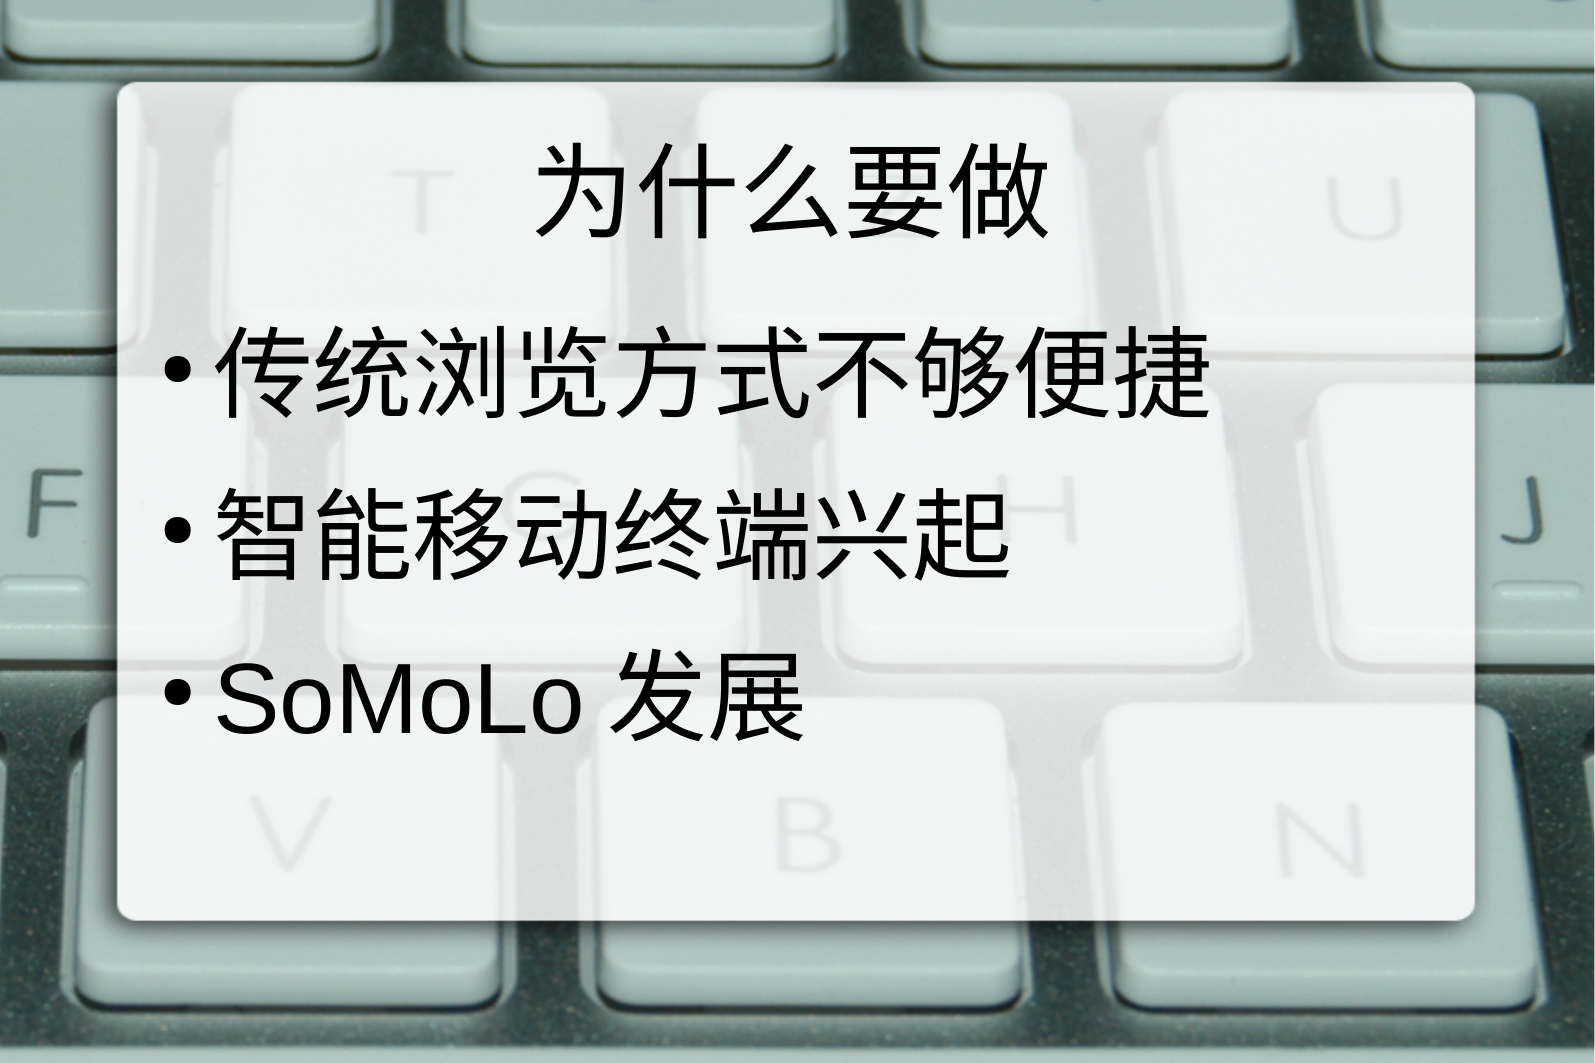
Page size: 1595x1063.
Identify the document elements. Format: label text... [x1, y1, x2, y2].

list 传统浏览方式不够便捷 智能移动终端兴起 SoMoLo发展 [142, 303, 1453, 910]
picture [0, 0, 1595, 1063]
title 为什么要做 [130, 100, 1453, 279]
